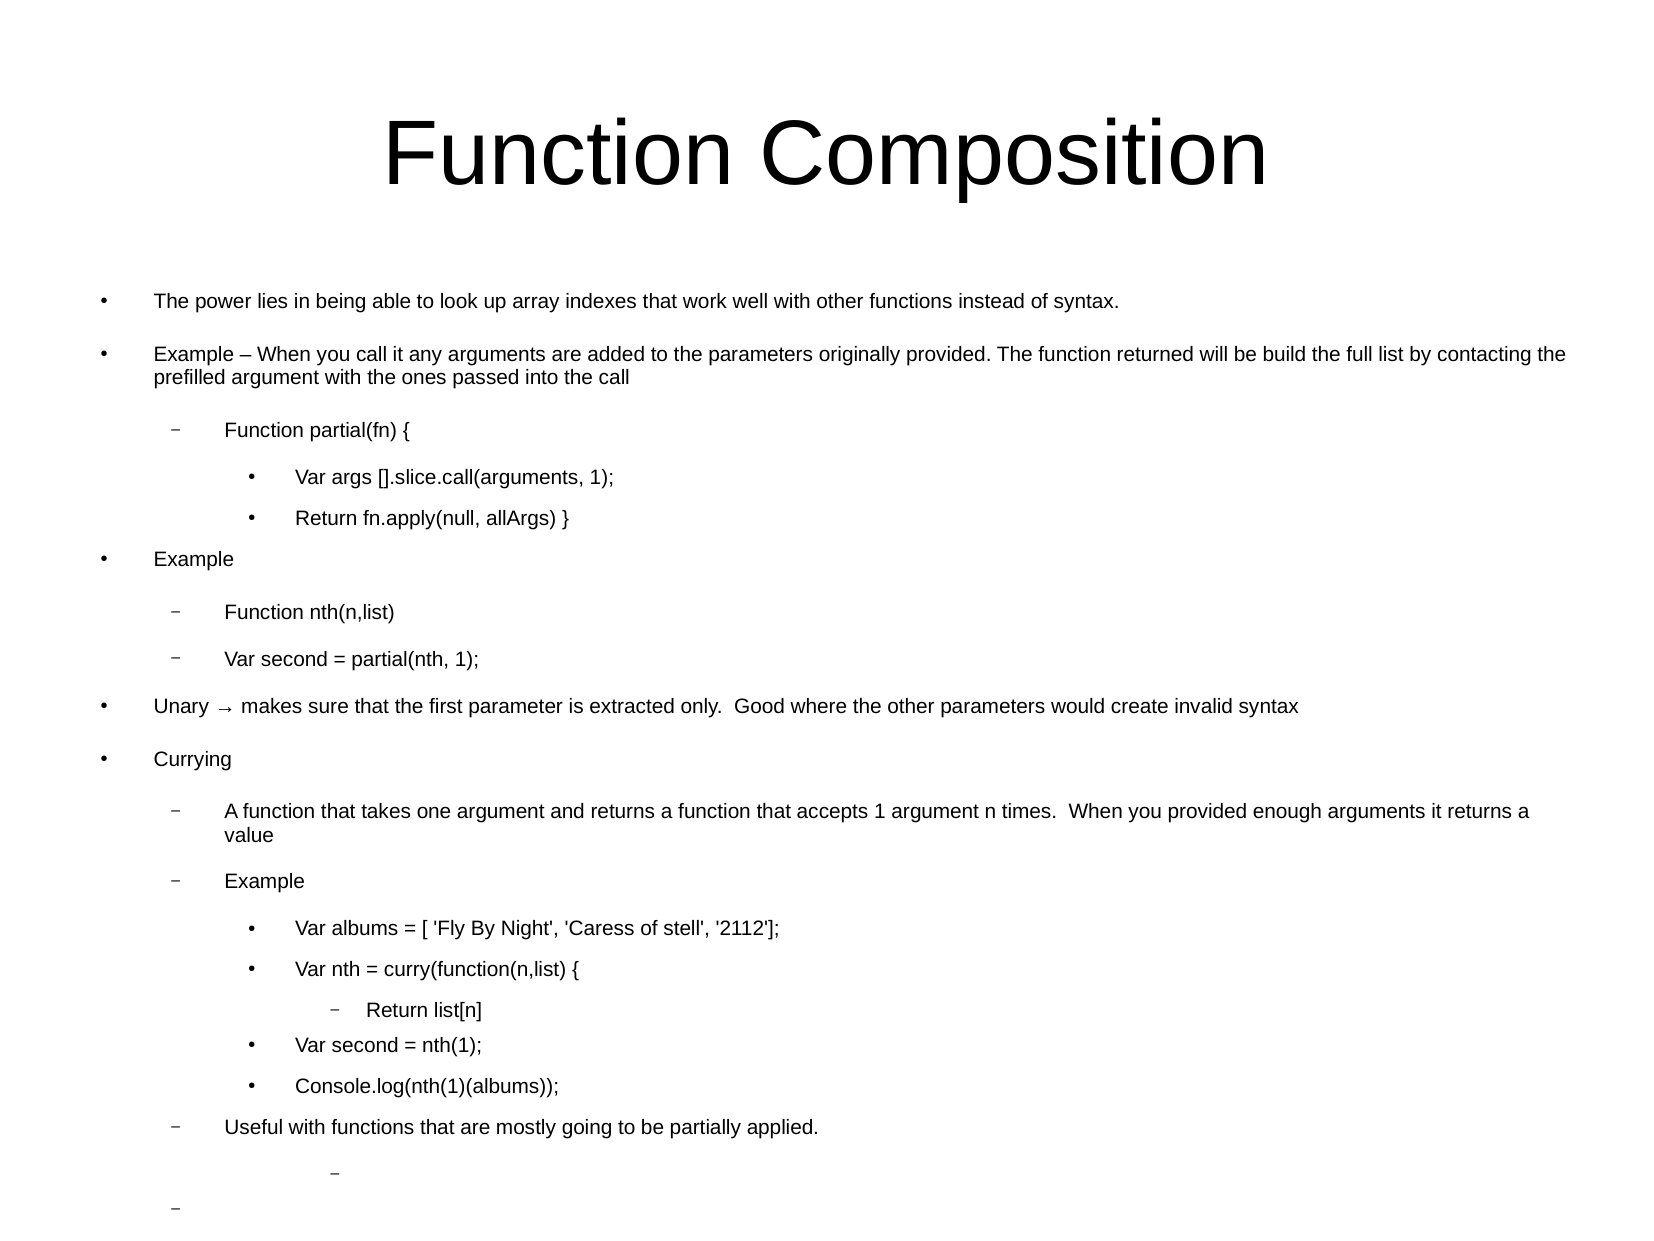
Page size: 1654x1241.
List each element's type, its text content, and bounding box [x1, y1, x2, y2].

title Function Composition [82, 49, 1571, 257]
list The power lies in being able to look up array indexes that work well with other functions instead of syntax. Example – When you call it any arguments are added to the parameters originally provided. The function returned will be build the full list by contacting the prefilled argument with the ones passed into the call Function partial(fn) { Var args [].slice.call(arguments, 1); Return fn.apply(null, allArgs) } Example Function nth(n,list) Var second = partial(nth, 1); Unary → makes sure that the first parameter is extracted only. Good where the other parameters would create invalid syntax Currying A function that takes one argument and returns a function that accepts 1 argument n times. When you provided enough arguments it returns a value Example Var albums = [ 'Fly By Night', 'Caress of stell', '2112']; Var nth = curry(function(n,list) { Return list[n] Var second = nth(1); Console.log(nth(1)(albums)); Useful with functions that are mostly going to be partially applied. [82, 290, 1571, 1216]
